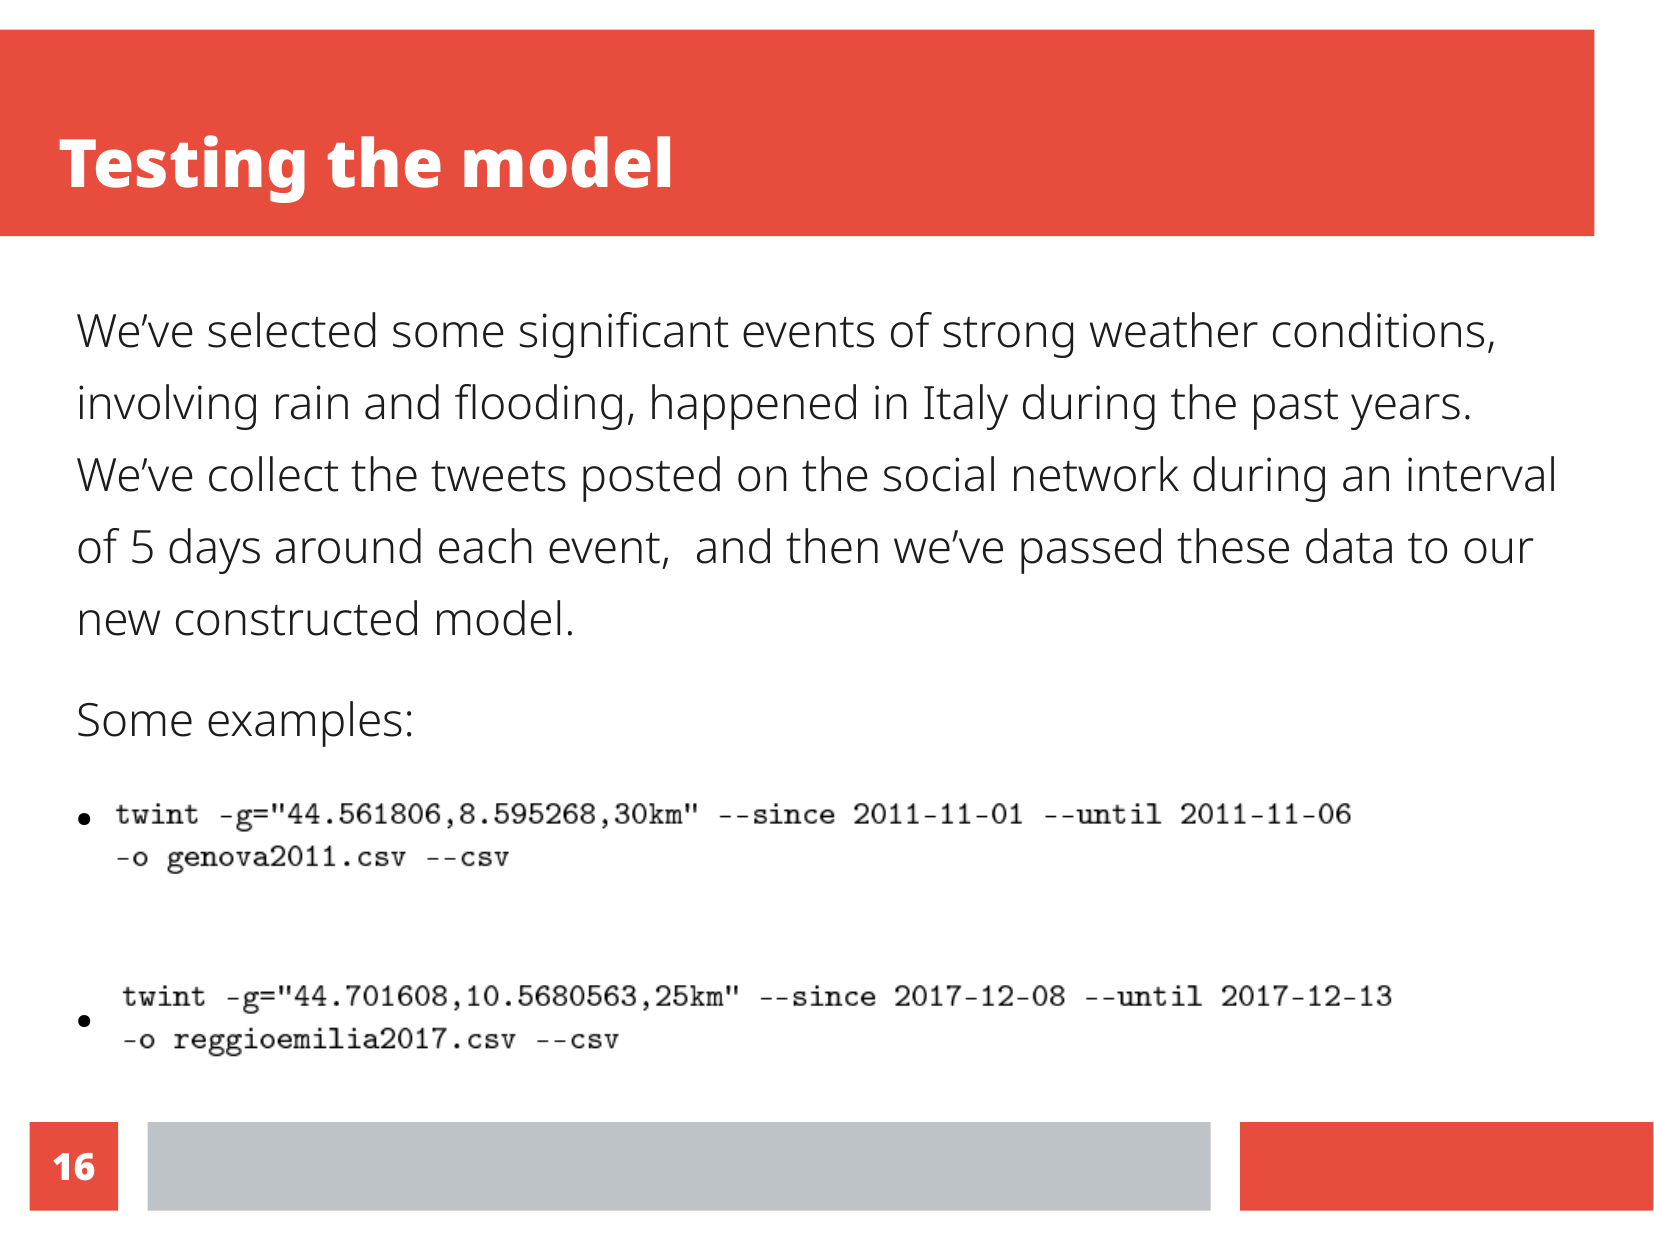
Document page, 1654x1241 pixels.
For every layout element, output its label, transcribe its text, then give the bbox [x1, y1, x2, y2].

text_box We’ve selected some significant events of strong weather conditions, involving rain and flooding, happened in Italy during the past years. We’ve collect the tweets posted on the social network during an interval of 5 days around each event, and then we’ve passed these data to our new constructed model. Some examples: 2011-11-04 flood in Genova (6 deaths) 2017-12-12 flood in Lentigione, Reggio Emilia (1 death) [76, 289, 1582, 892]
picture [96, 791, 1371, 886]
picture [106, 973, 1407, 1069]
title Testing the model [59, 59, 1595, 207]
